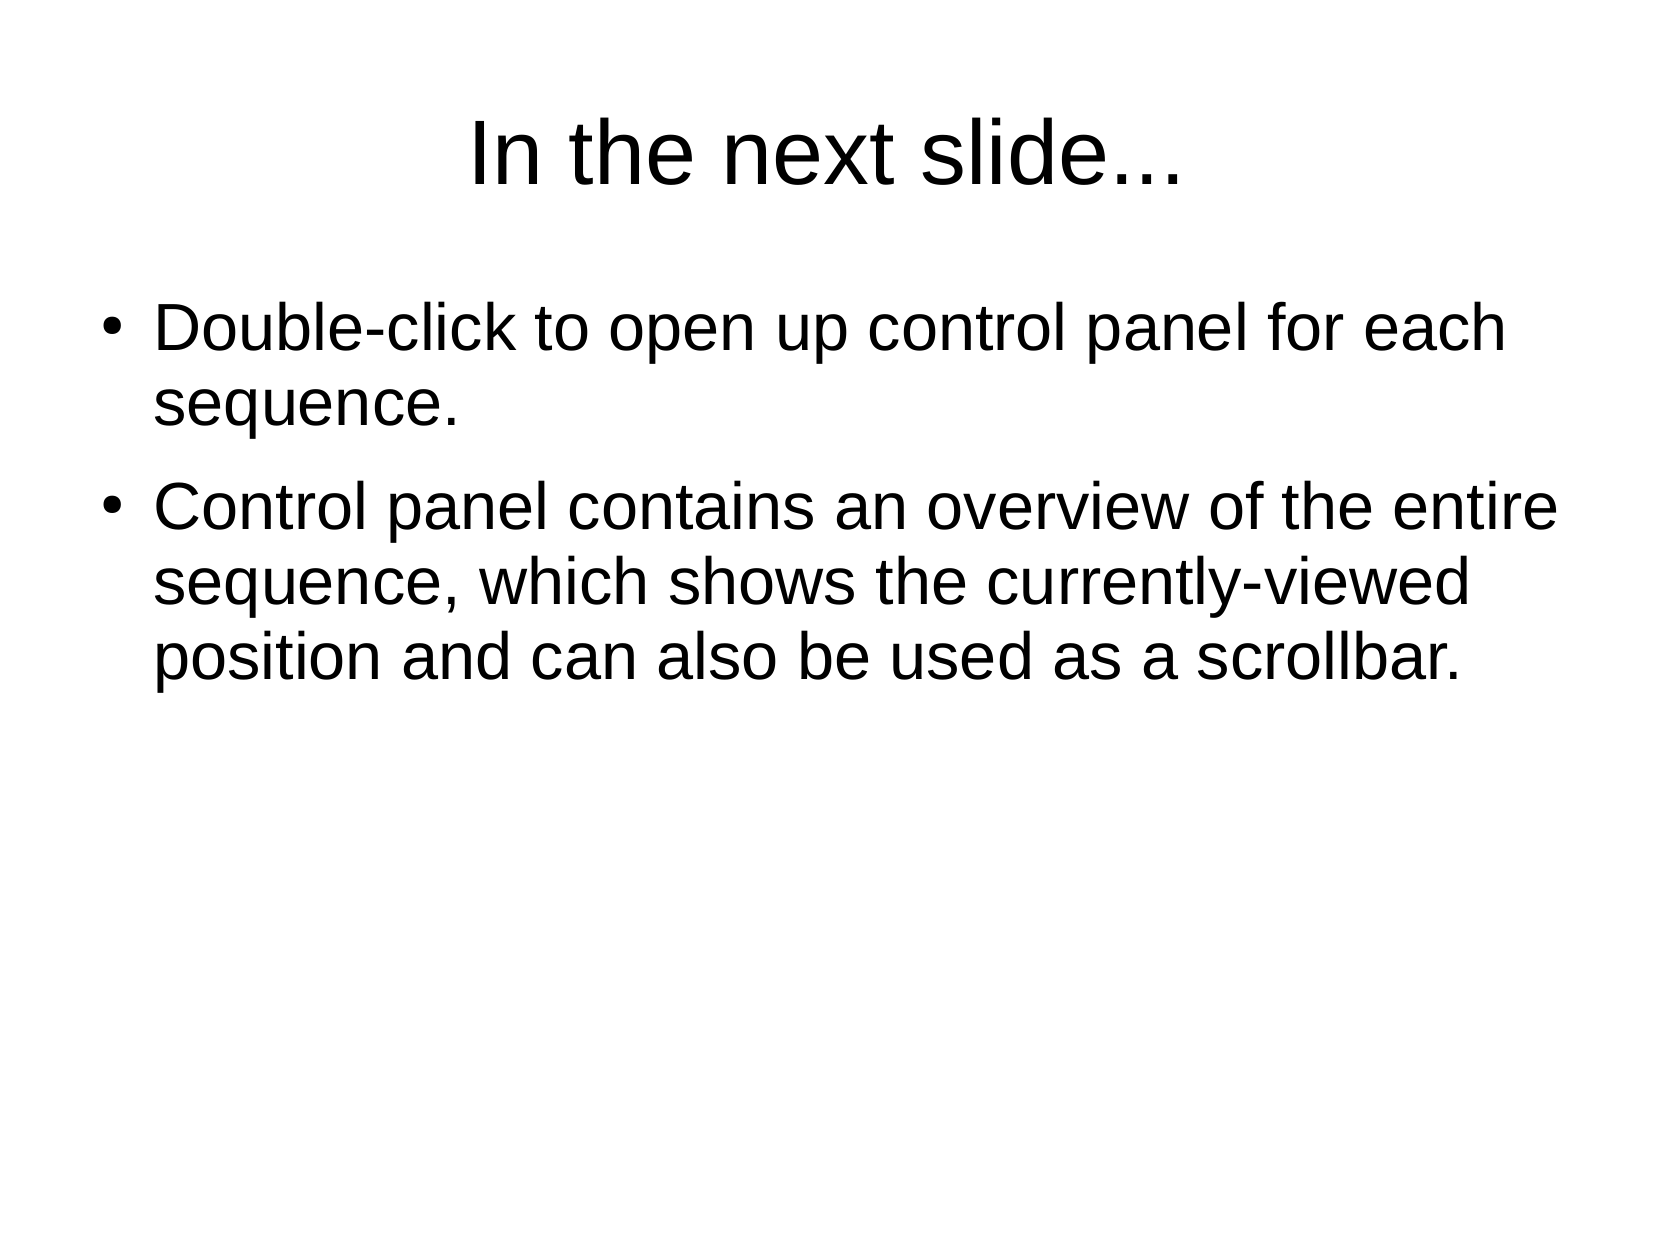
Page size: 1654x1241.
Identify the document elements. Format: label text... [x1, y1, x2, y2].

title In the next slide... [82, 56, 1571, 250]
list Double-click to open up control panel for each sequence. Control panel contains an overview of the entire sequence, which shows the currently-viewed position and can also be used as a scrollbar. [82, 290, 1571, 1109]
